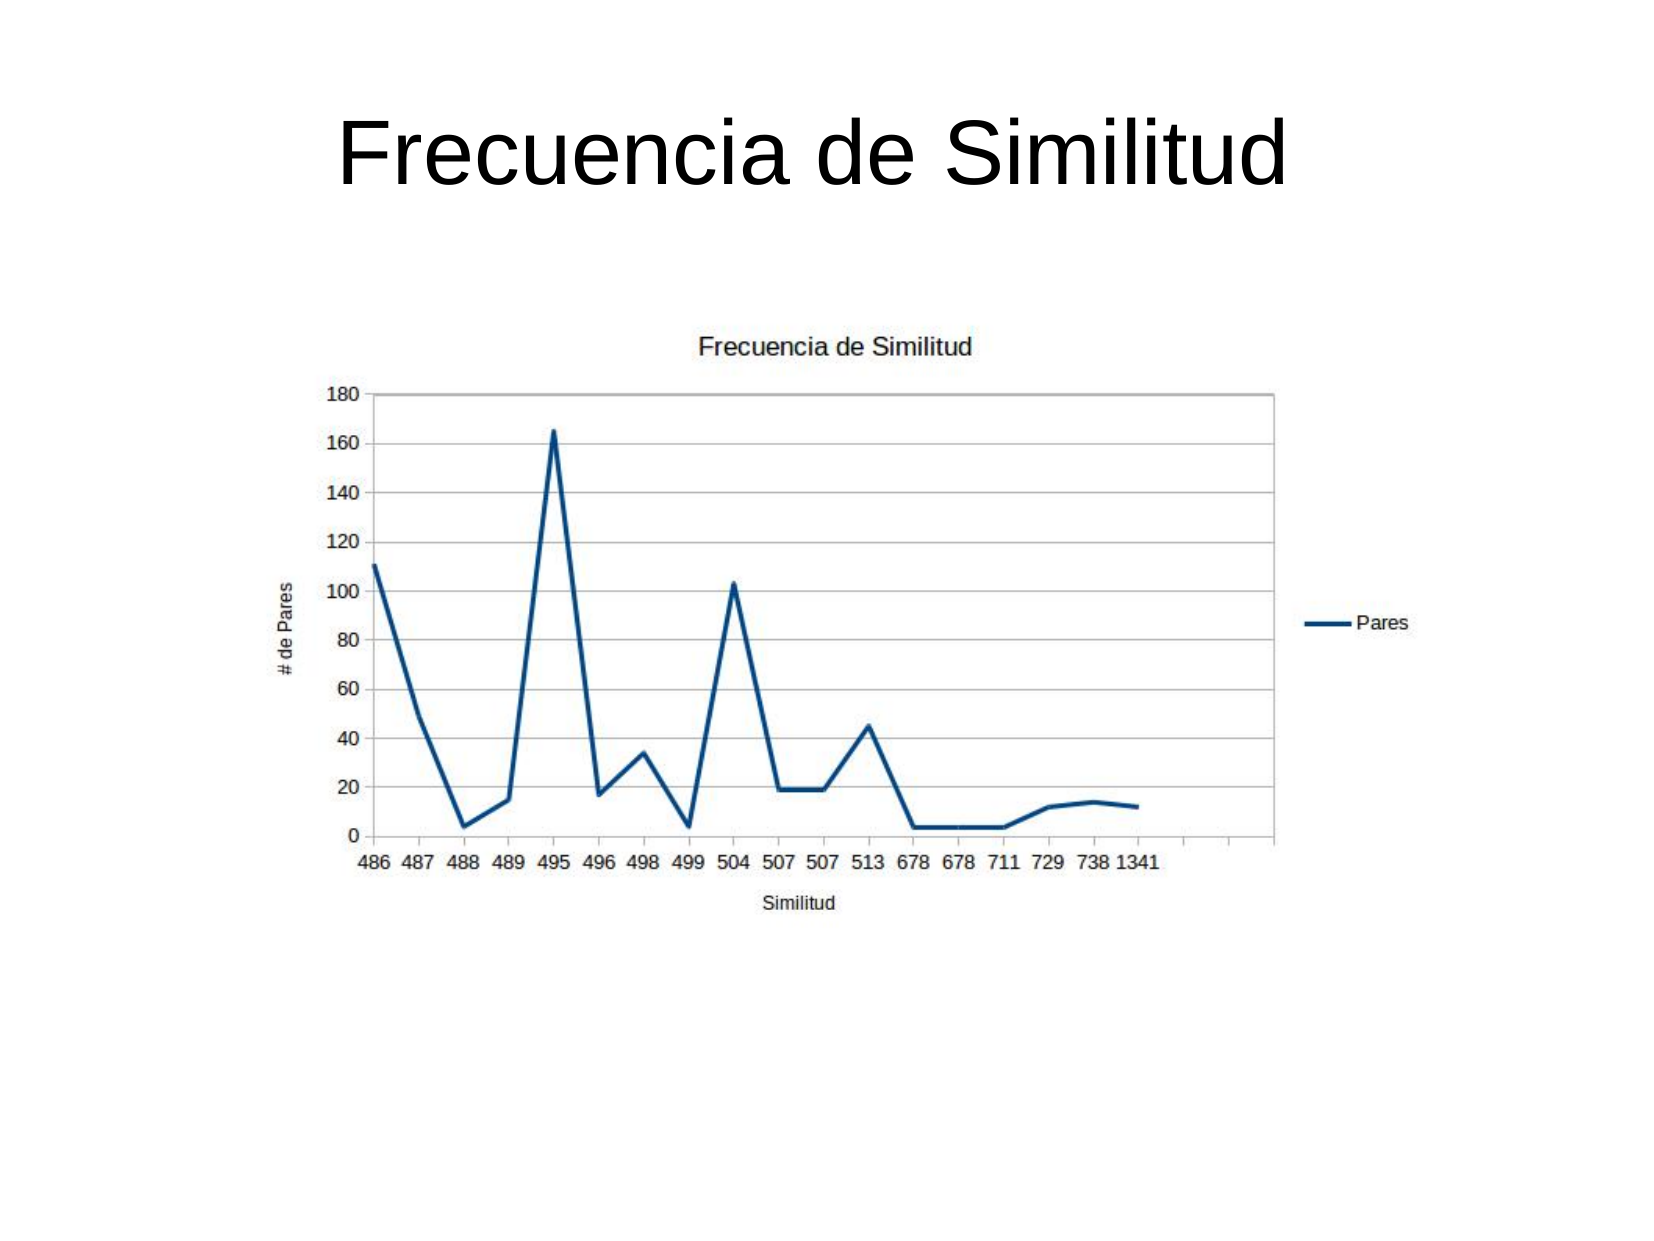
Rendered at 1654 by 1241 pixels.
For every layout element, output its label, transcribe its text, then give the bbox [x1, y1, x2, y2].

picture [242, 301, 1430, 946]
title Frecuencia de Similitud [82, 49, 1571, 257]
